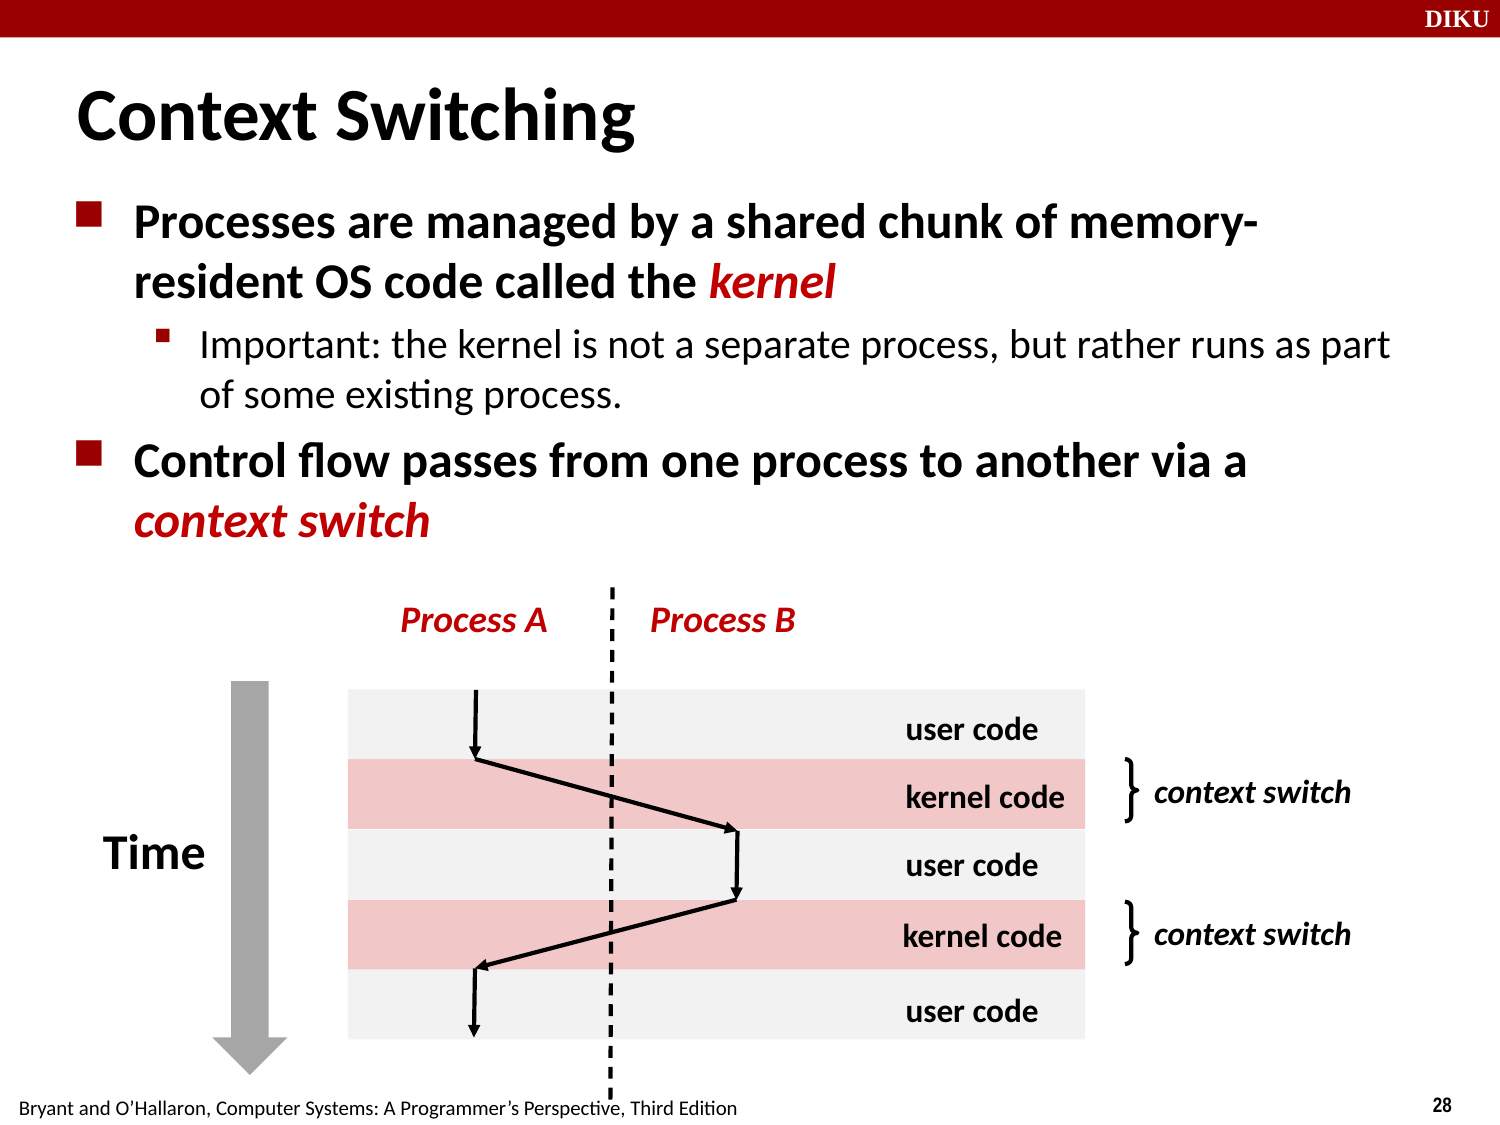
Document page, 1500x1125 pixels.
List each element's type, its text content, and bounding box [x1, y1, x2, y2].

text_box [347, 689, 1086, 1040]
text_box [212, 681, 288, 1075]
text_box kernel code [887, 907, 1078, 962]
text_box Process A [385, 587, 563, 648]
text_box user code [890, 982, 1054, 1037]
text_box context switch [1139, 762, 1367, 818]
text_box user code [890, 835, 1054, 891]
title Context Switching [62, 63, 1021, 158]
text_box context switch [1139, 905, 1367, 960]
text_box user code [890, 699, 1054, 755]
list Processes are managed by a shared chunk of memory-resident OS code called the kernel Important: the kernel is not a separate process, but rather runs as part of some existing process. Control flow passes from one process to another via a context switch [62, 181, 1424, 600]
text_box Time [88, 812, 221, 888]
text_box kernel code [890, 767, 1081, 823]
text_box Process B [635, 587, 811, 648]
